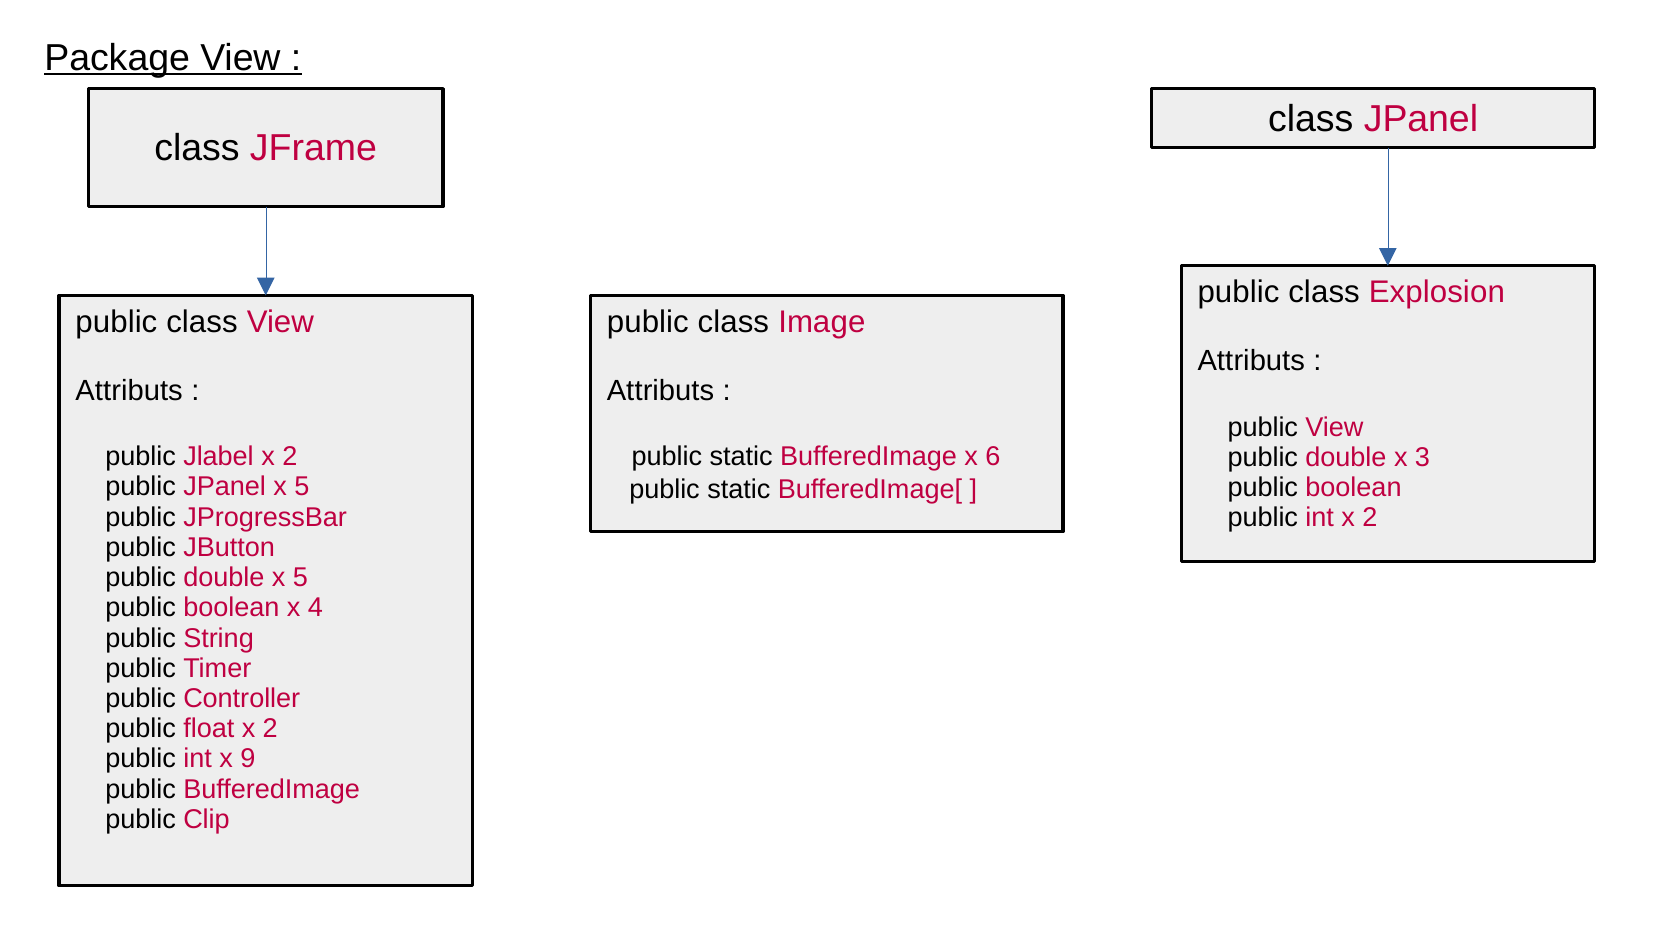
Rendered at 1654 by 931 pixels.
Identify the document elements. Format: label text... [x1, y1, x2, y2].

text_box Package View : [29, 29, 414, 89]
text_box public class Image Attributs : public static BufferedImage x 6 public static BufferedImage[ ] [590, 295, 1064, 532]
text_box class JPanel [1151, 88, 1595, 148]
text_box public class View Attributs : public Jlabel x 2 public JPanel x 5 public JProgressBar public JButton public double x 5 public boolean x 4 public String public Timer public Controller public float x 2 public int x 9 public BufferedImage public Clip [59, 295, 473, 886]
text_box class JFrame [88, 88, 443, 207]
text_box public class Explosion Attributs : public View public double x 3 public boolean public int x 2 [1181, 265, 1595, 562]
